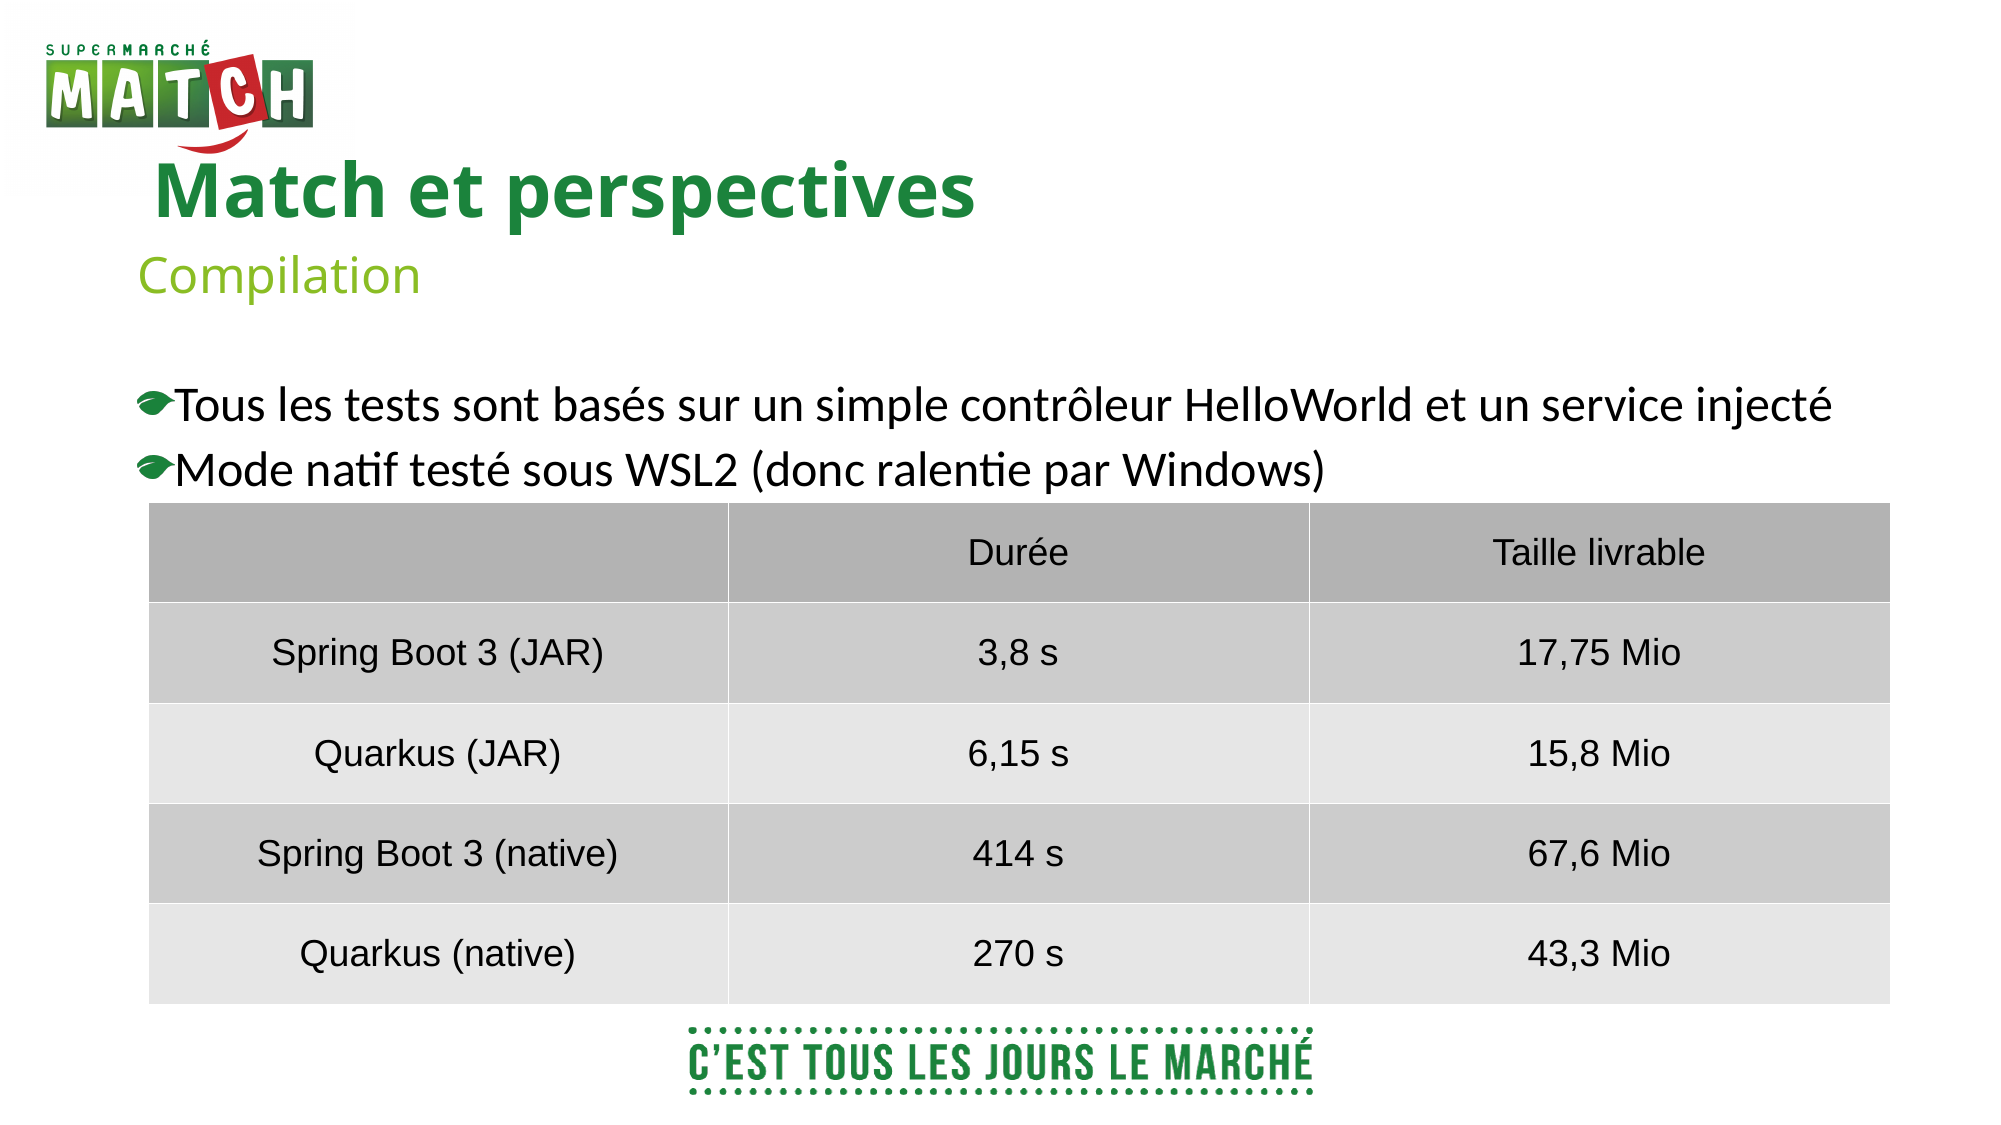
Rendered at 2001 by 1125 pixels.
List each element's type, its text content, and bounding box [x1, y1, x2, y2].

table_cell 15,8 Mio [1310, 704, 1890, 803]
table_cell 43,3 Mio [1310, 904, 1890, 1004]
table_header Durée [729, 503, 1309, 602]
picture [4, 2, 355, 196]
table_cell 17,75 Mio [1310, 603, 1890, 703]
table_cell Spring Boot 3 (native) [149, 804, 728, 903]
table_cell 6,15 s [729, 704, 1309, 803]
table_cell 414 s [729, 804, 1309, 903]
table_cell 3,8 s [729, 603, 1309, 703]
table_cell 67,6 Mio [1310, 804, 1890, 903]
title Match et perspectives [137, 137, 1863, 250]
list Compilation Tous les tests sont basés sur un simple contrôleur HelloWorld et un service injecté Mode natif testé sous WSL2 (donc ralentie par Windows) [137, 249, 1861, 608]
table_header [149, 503, 728, 602]
table_header Taille livrable [1310, 503, 1890, 602]
table_cell 270 s [729, 904, 1309, 1004]
table_cell Quarkus (JAR) [149, 704, 728, 803]
picture [685, 1024, 1315, 1098]
table_cell Quarkus (native) [149, 904, 728, 1004]
table_cell Spring Boot 3 (JAR) [149, 603, 728, 703]
